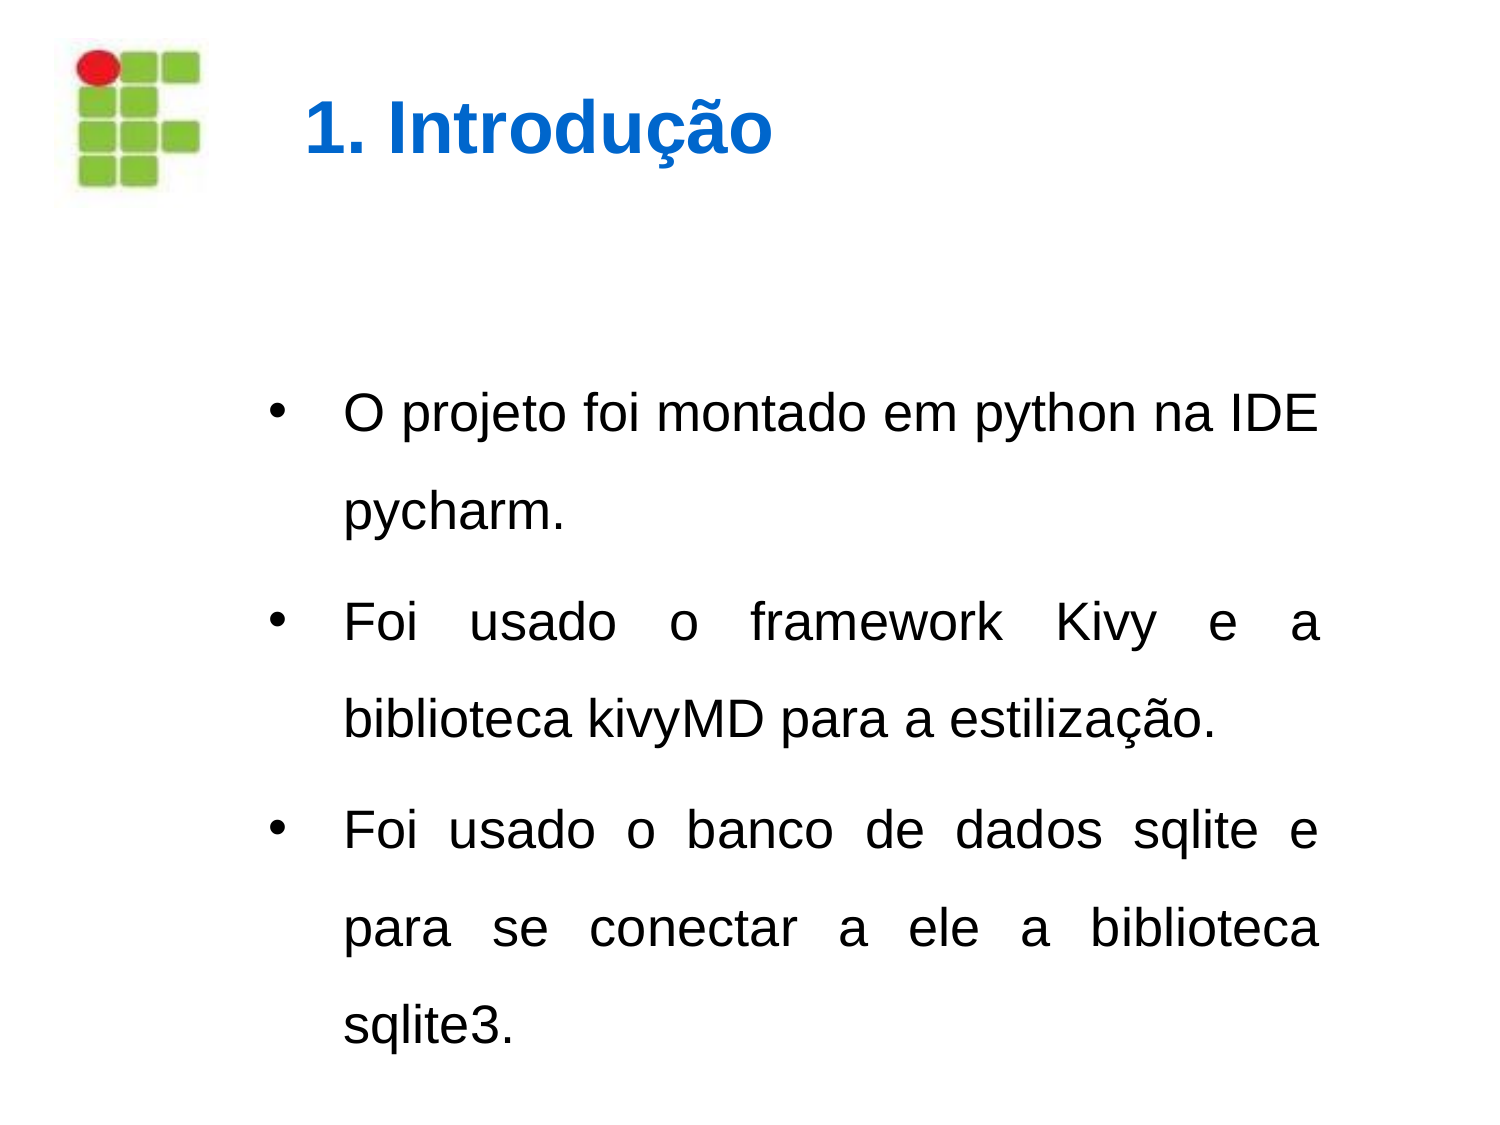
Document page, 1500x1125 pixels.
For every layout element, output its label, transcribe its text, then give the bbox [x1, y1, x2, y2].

text_box O projeto foi montado em python na IDE pycharm. Foi usado o framework Kivy e a biblioteca kivyMD para a estilização. Foi usado o banco de dados sqlite e para se conectar a ele a biblioteca sqlite3. [178, 337, 1337, 1063]
text_box 1. Introdução [289, 54, 1341, 193]
picture [54, 38, 209, 209]
